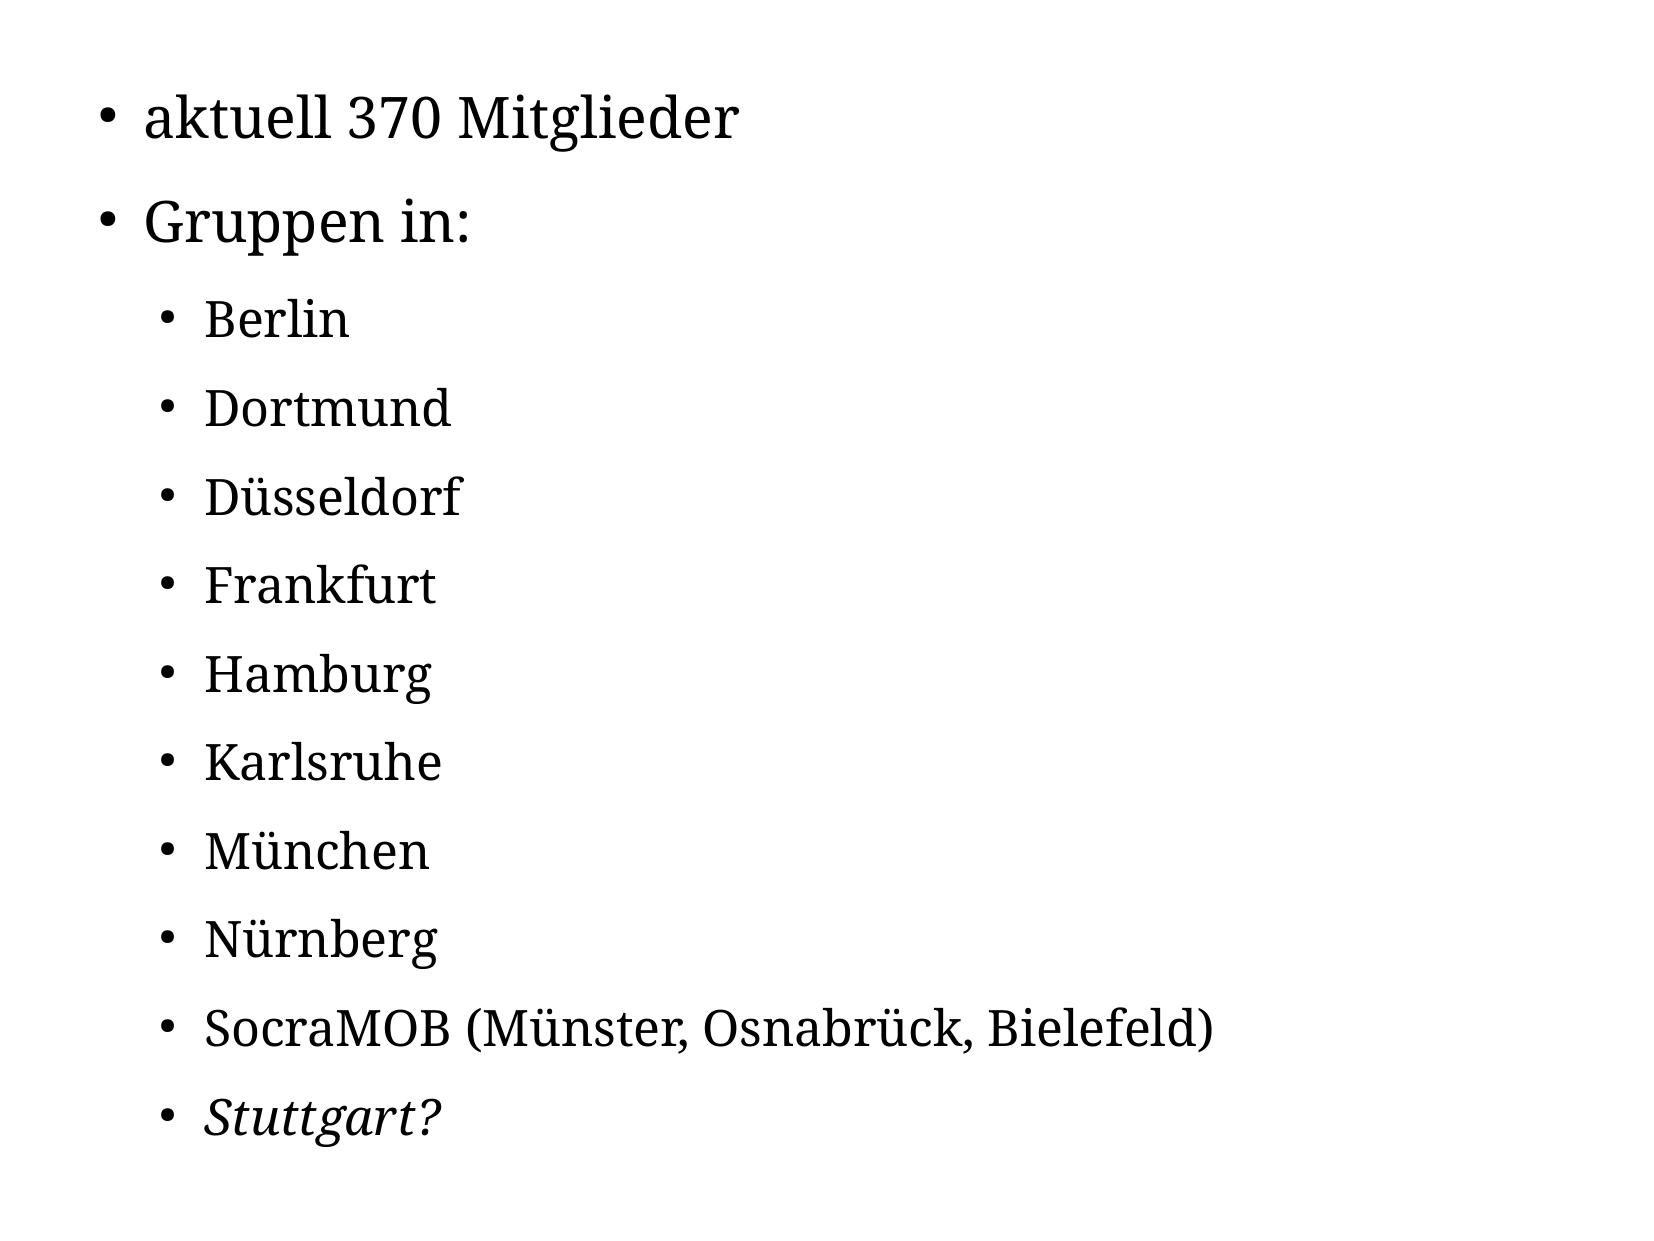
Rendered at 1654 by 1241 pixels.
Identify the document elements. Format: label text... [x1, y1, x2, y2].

list aktuell 370 Mitglieder Gruppen in: Berlin Dortmund Düsseldorf Frankfurt Hamburg Karlsruhe München Nürnberg SocraMOB (Münster, Osnabrück, Bielefeld) Stuttgart? [82, 77, 1571, 1154]
